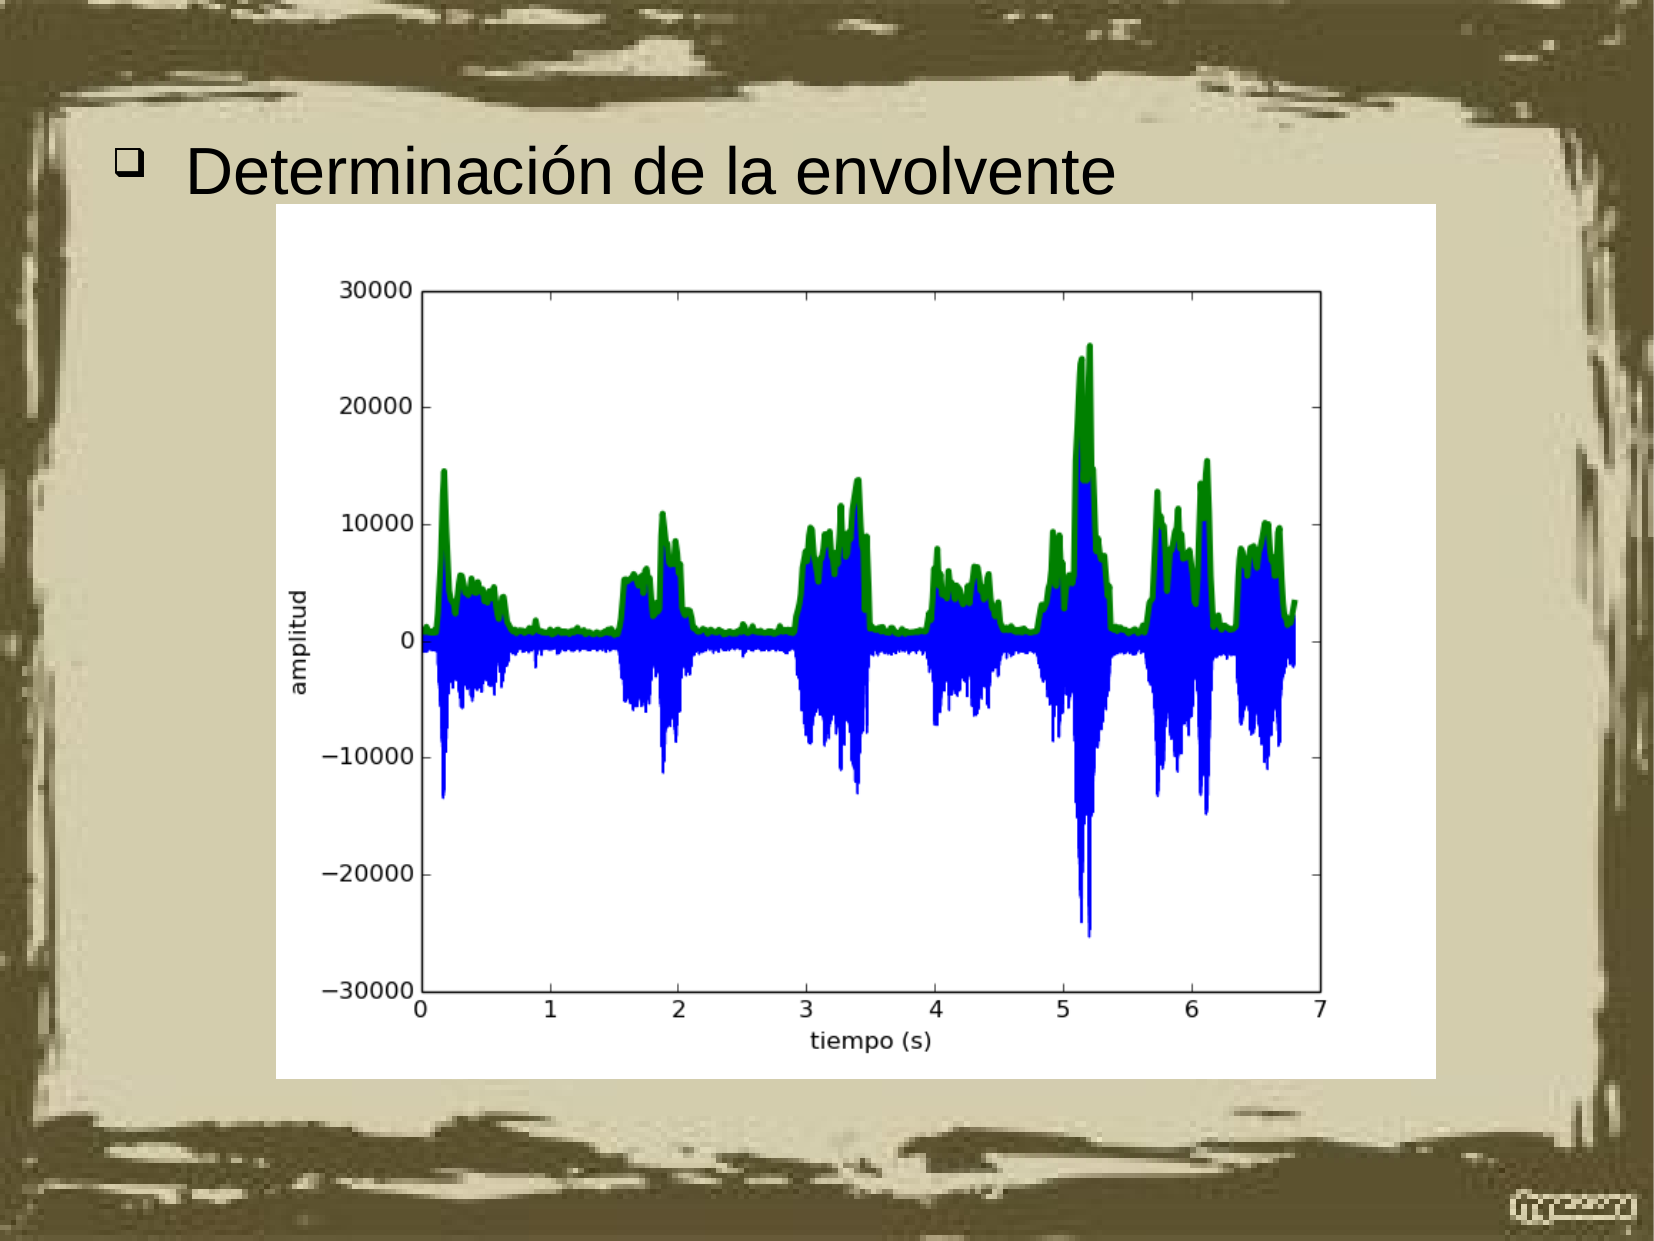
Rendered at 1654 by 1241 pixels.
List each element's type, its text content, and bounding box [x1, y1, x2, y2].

text_box Determinación de la envolvente [111, 127, 1601, 848]
picture [0, 0, 1654, 1241]
